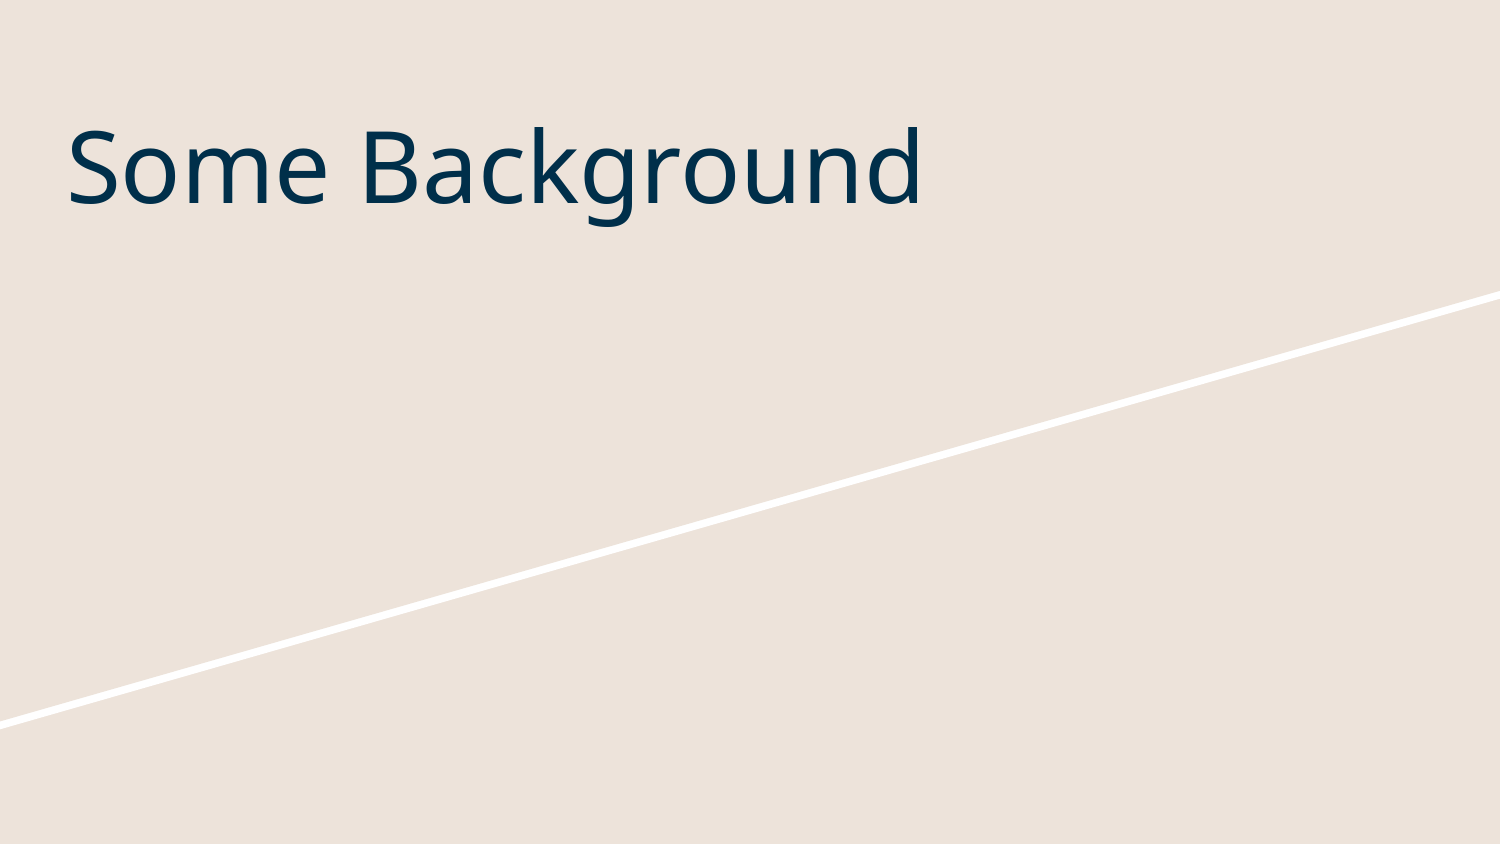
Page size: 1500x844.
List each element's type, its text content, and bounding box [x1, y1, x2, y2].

title Some Background [51, 88, 1449, 299]
